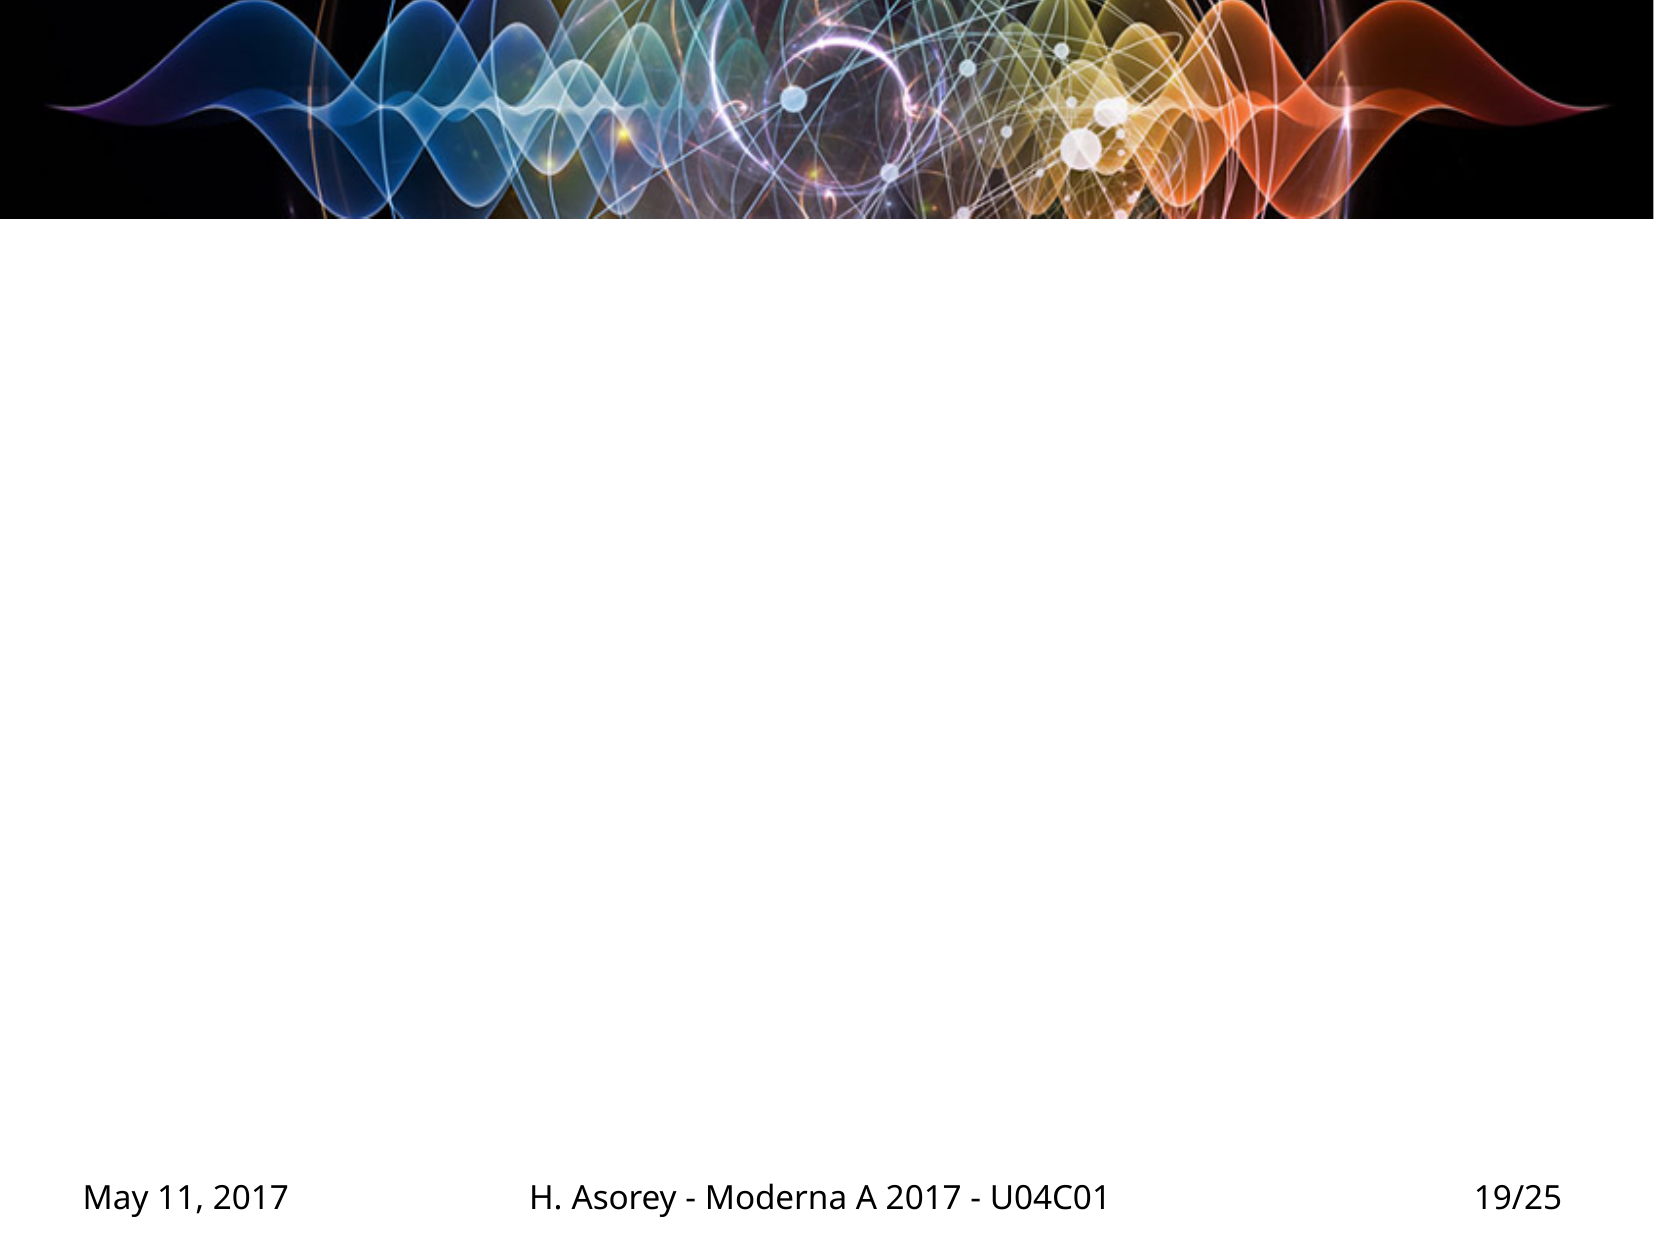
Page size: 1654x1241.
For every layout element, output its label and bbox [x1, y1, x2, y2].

picture [0, 0, 1654, 219]
